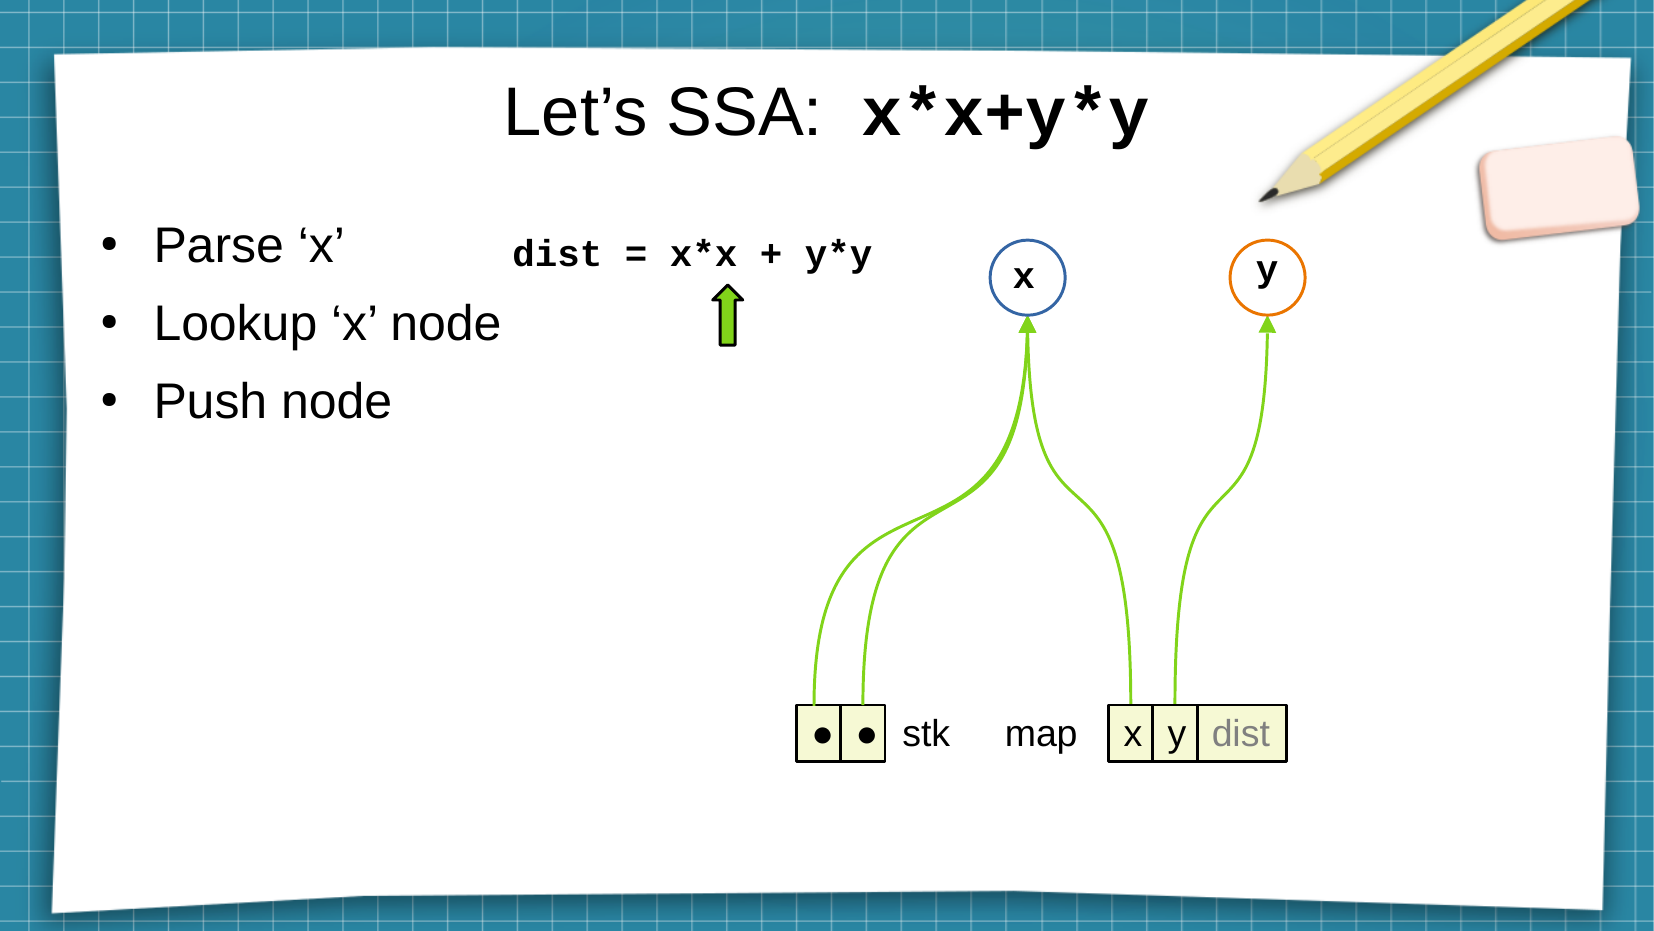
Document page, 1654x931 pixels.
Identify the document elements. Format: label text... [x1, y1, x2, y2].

text_box stk [887, 705, 976, 762]
text_box y [1152, 705, 1196, 762]
text_box map [990, 705, 1111, 804]
picture [0, 0, 1654, 931]
text_box x [1111, 705, 1151, 762]
text_box [712, 285, 743, 346]
title Let’s SSA: x*x+y*y [82, 37, 1571, 193]
text_box y [1241, 242, 1294, 301]
text_box ● [842, 705, 886, 762]
text_box dist [1197, 705, 1287, 762]
list Parse ‘x’ Lookup ‘x’ node Push node [82, 217, 571, 841]
text_box dist = x*x + y*y [482, 228, 903, 286]
text_box ● [796, 705, 841, 762]
text_box x [997, 249, 1051, 308]
